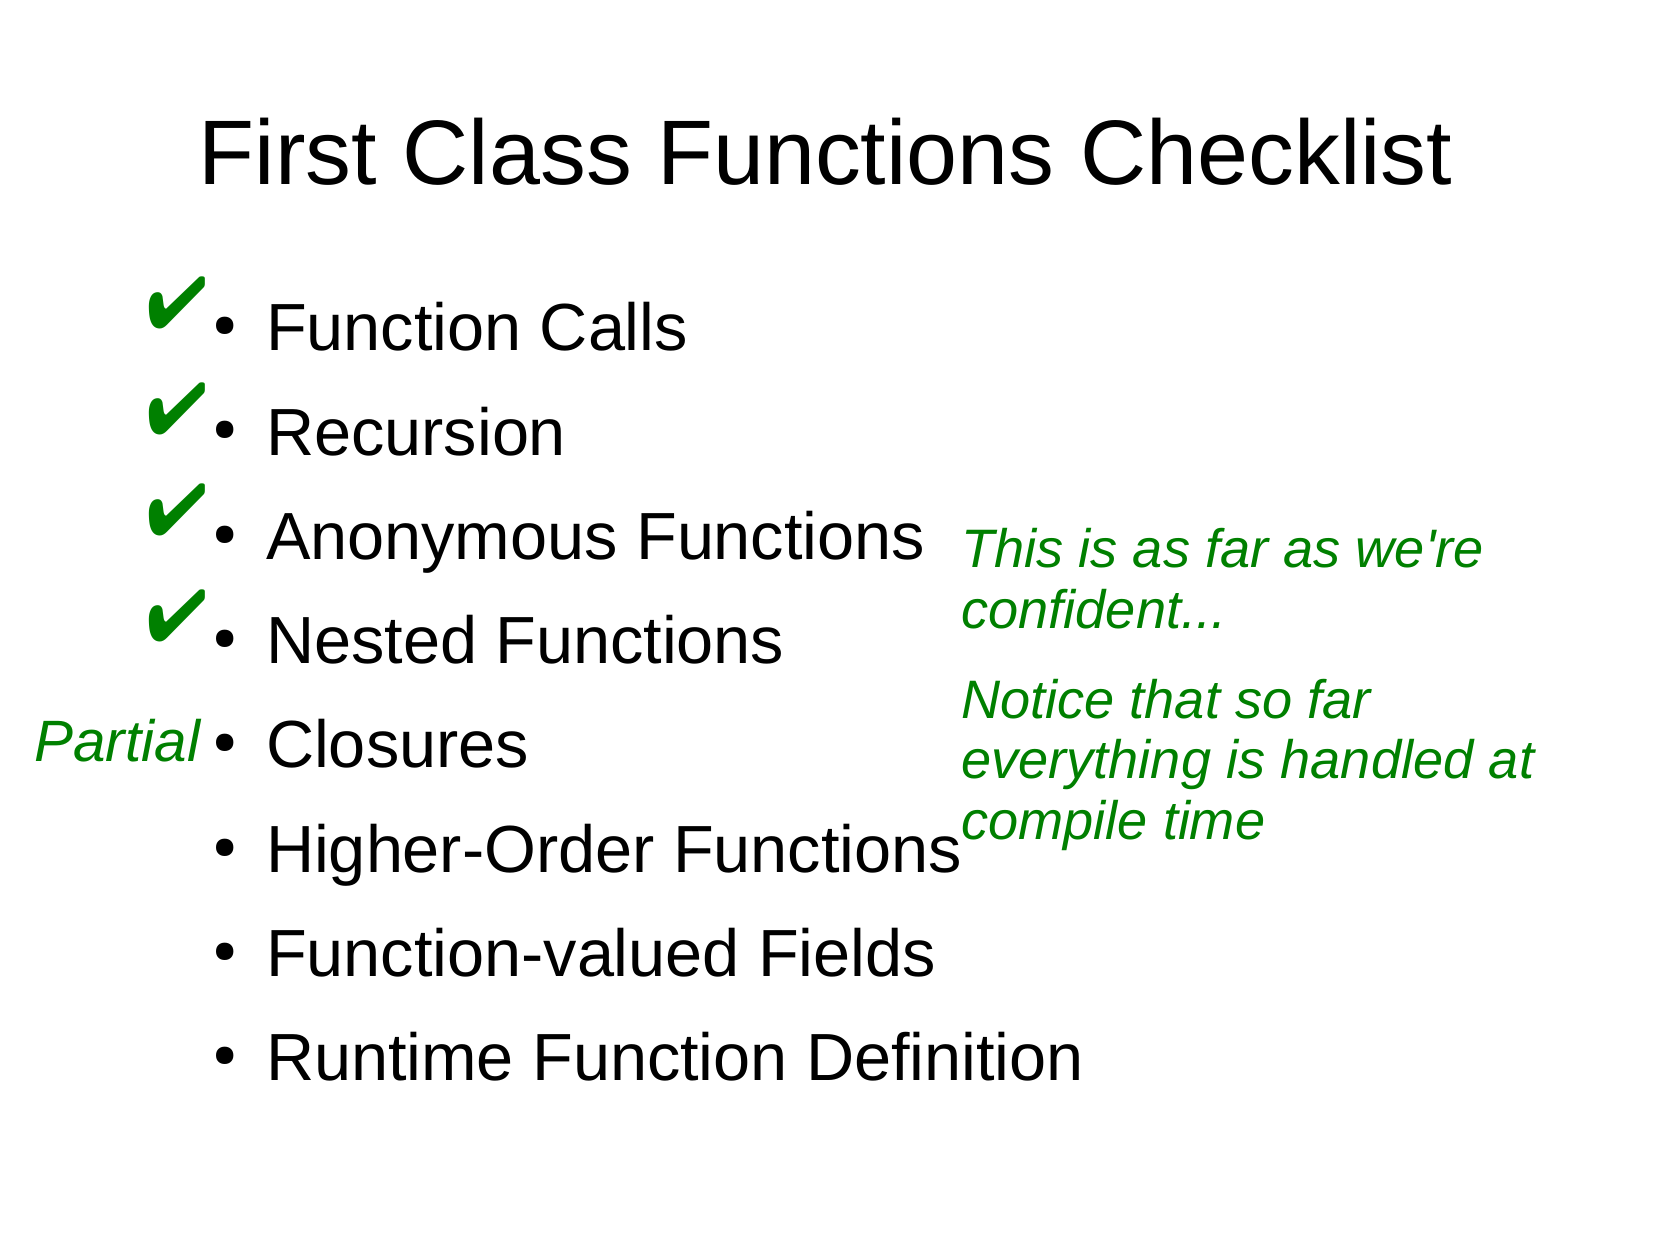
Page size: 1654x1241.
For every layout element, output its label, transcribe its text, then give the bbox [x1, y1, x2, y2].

text_box ✔ [132, 463, 245, 569]
text_box Partial [20, 701, 231, 782]
list This is as far as we're confident... Notice that so far everything is handled at compile time [961, 518, 1637, 819]
title First Class Functions Checklist [82, 56, 1571, 250]
text_box ✔ [132, 256, 245, 362]
text_box ✔ [132, 362, 245, 463]
list Function Calls Recursion Anonymous Functions Nested Functions Closures Higher-Order Functions Function-valued Fields Runtime Function Definition [195, 290, 1501, 1094]
text_box ✔ [132, 569, 245, 698]
